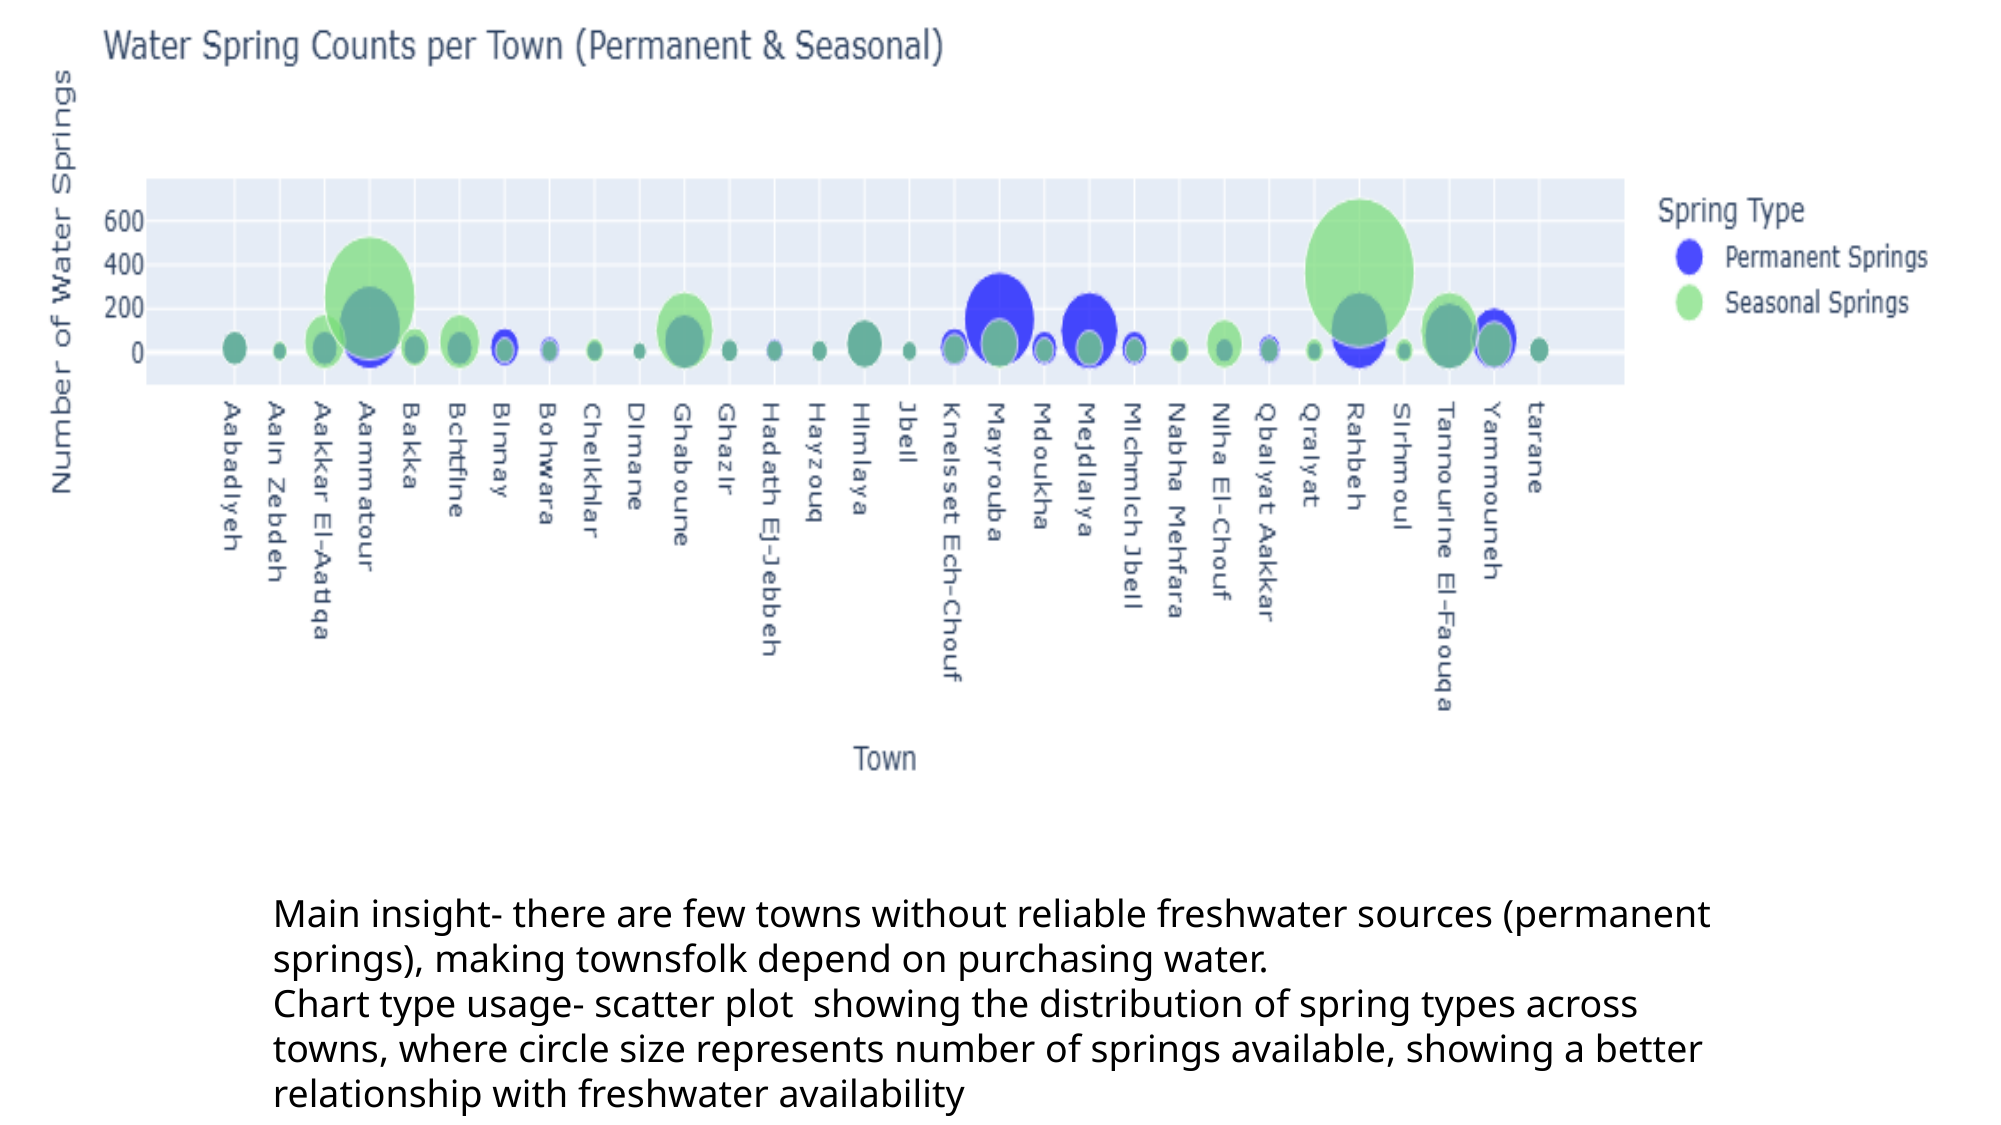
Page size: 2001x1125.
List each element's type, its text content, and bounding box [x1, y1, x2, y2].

text_box Main insight- there are few towns without reliable freshwater sources (permanent springs), making townsfolk depend on purchasing water. Chart type usage- scatter plot showing the distribution of spring types across towns, where circle size represents number of springs available, showing a better relationship with freshwater availability [258, 882, 1742, 1125]
picture [42, 17, 1958, 802]
